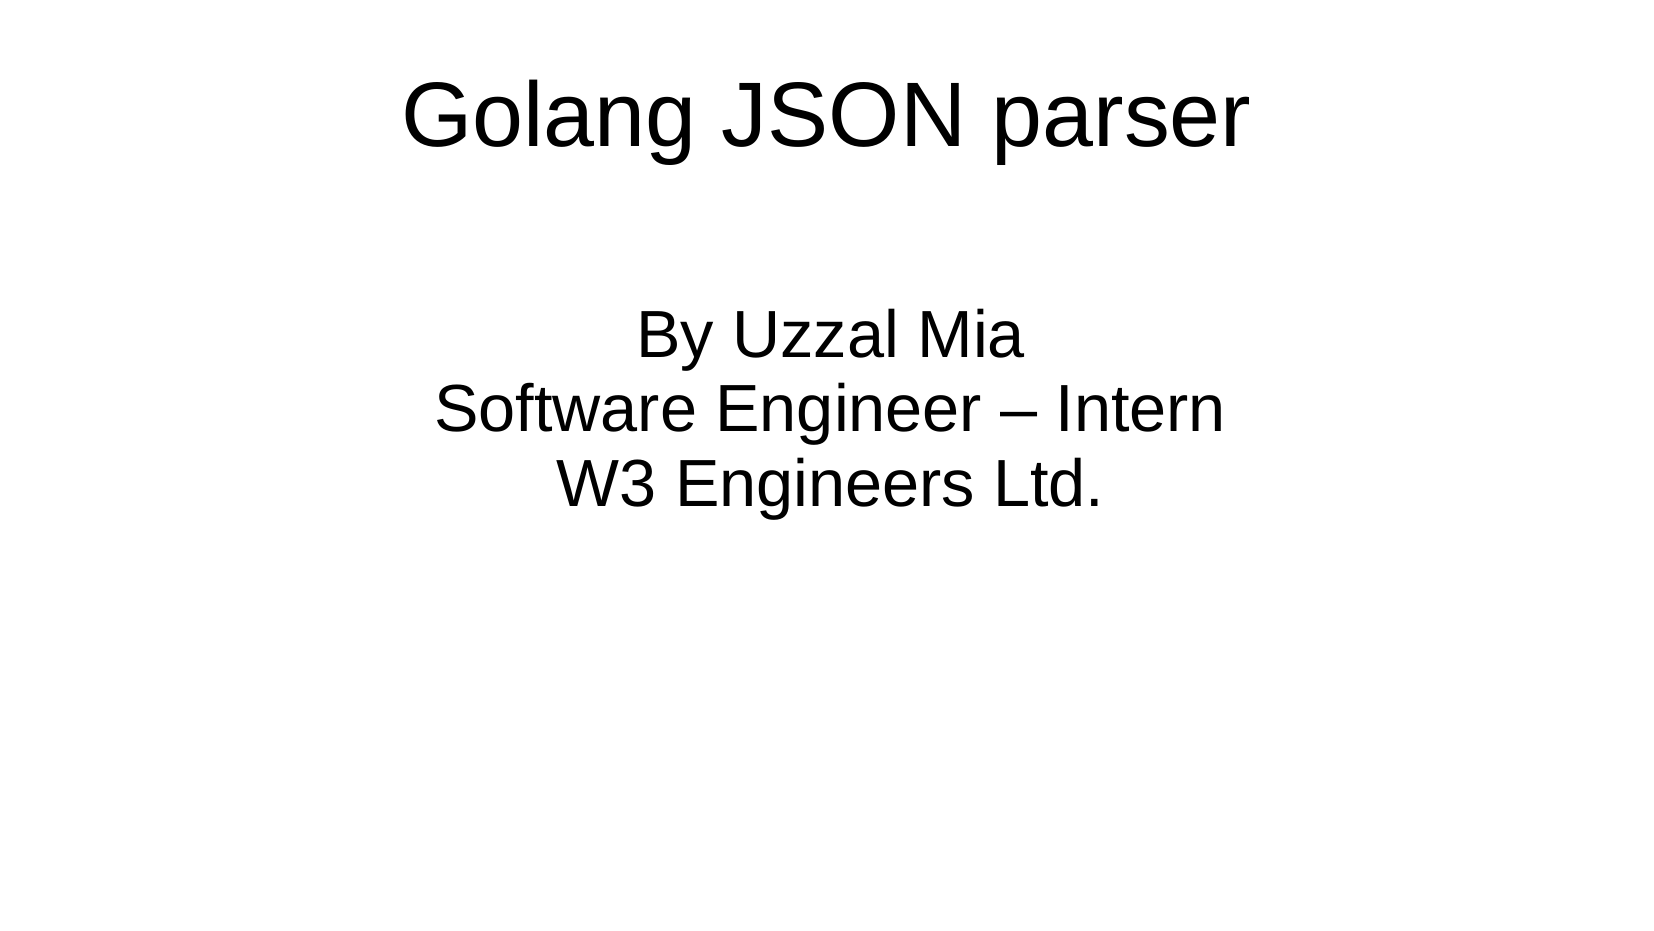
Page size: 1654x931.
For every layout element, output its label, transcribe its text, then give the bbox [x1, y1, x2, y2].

title Golang JSON parser [82, 37, 1571, 180]
subtitle By Uzzal Mia Software Engineer – Intern W3 Engineers Ltd. [82, 180, 1579, 638]
